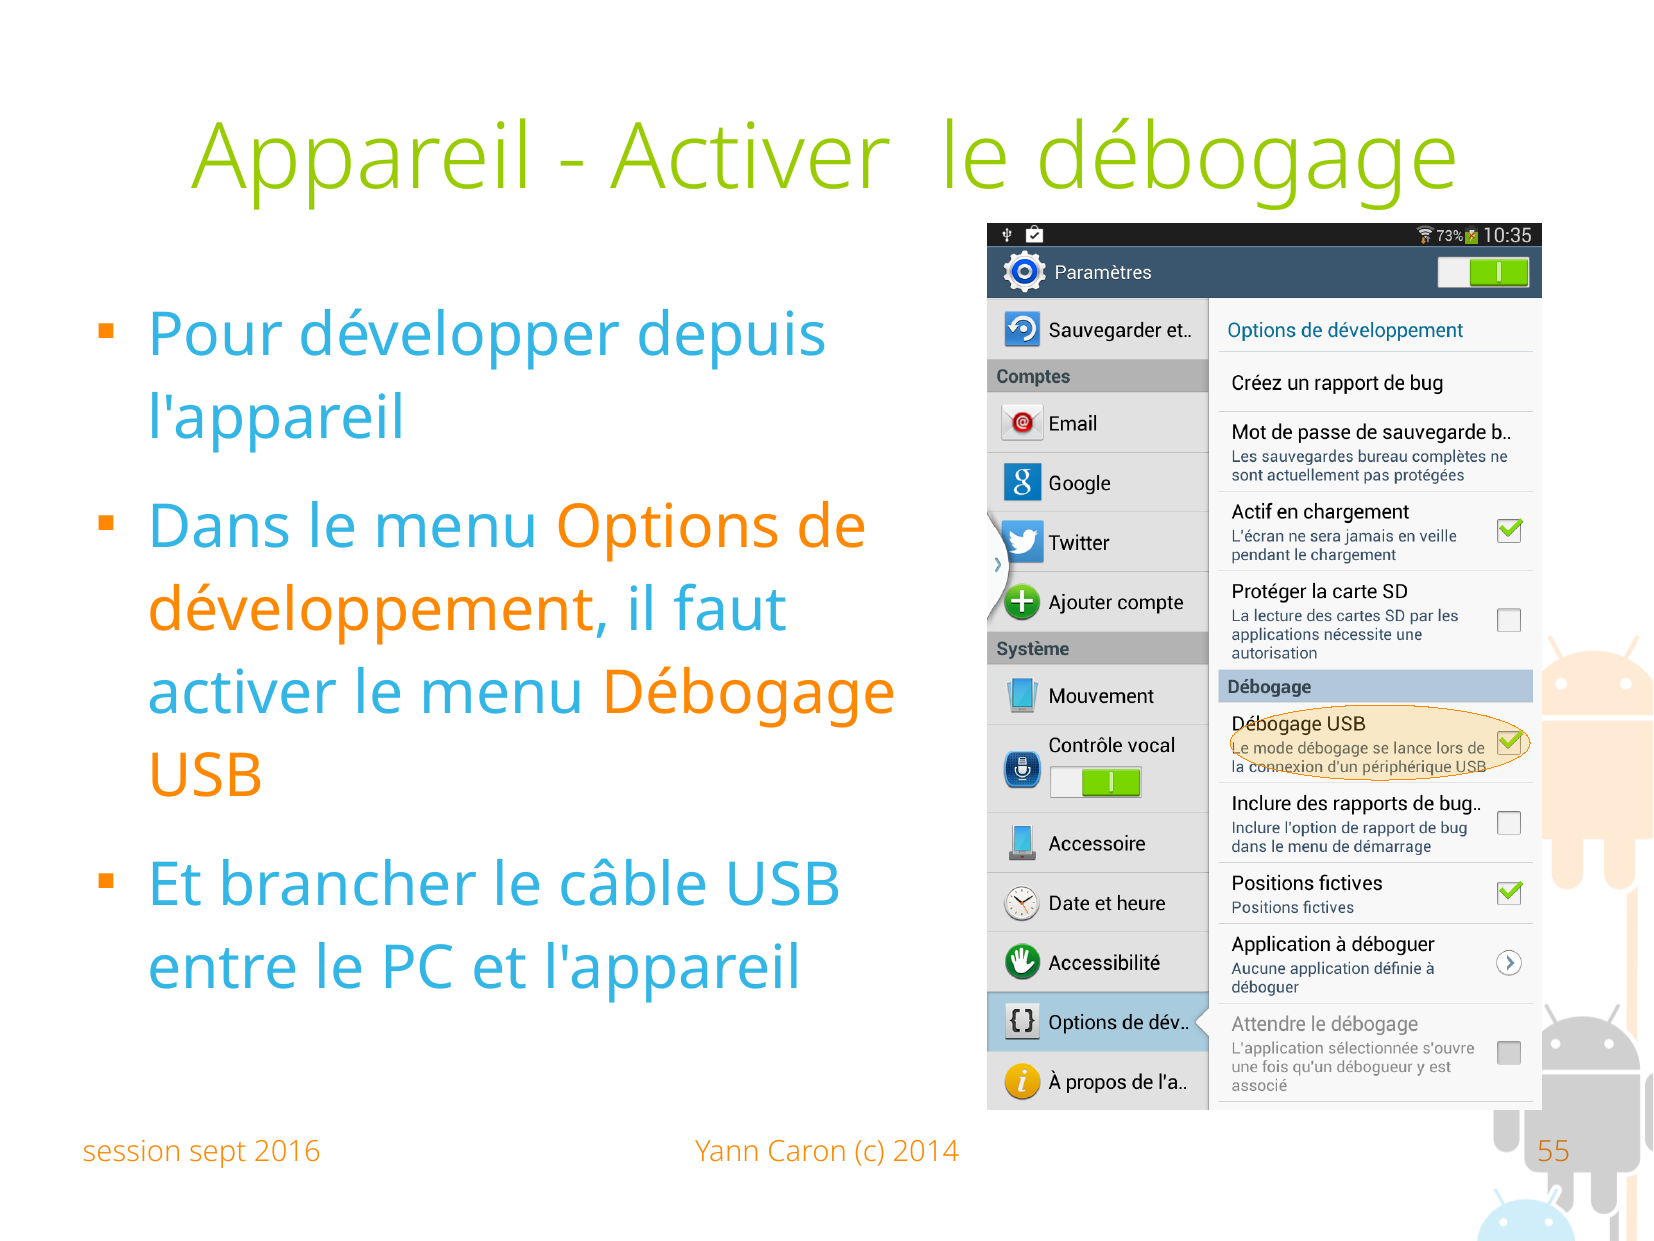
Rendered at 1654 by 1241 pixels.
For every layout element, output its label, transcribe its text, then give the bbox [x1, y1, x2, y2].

text_box [1230, 705, 1531, 781]
picture [240, 223, 1654, 1241]
title Appareil - Activer le débogage [82, 49, 1571, 257]
list Pour développer depuis l'appareil Dans le menu Options de développement, il faut activer le menu Débogage USB Et brancher le câble USB entre le PC et l'appareil [82, 290, 961, 1010]
